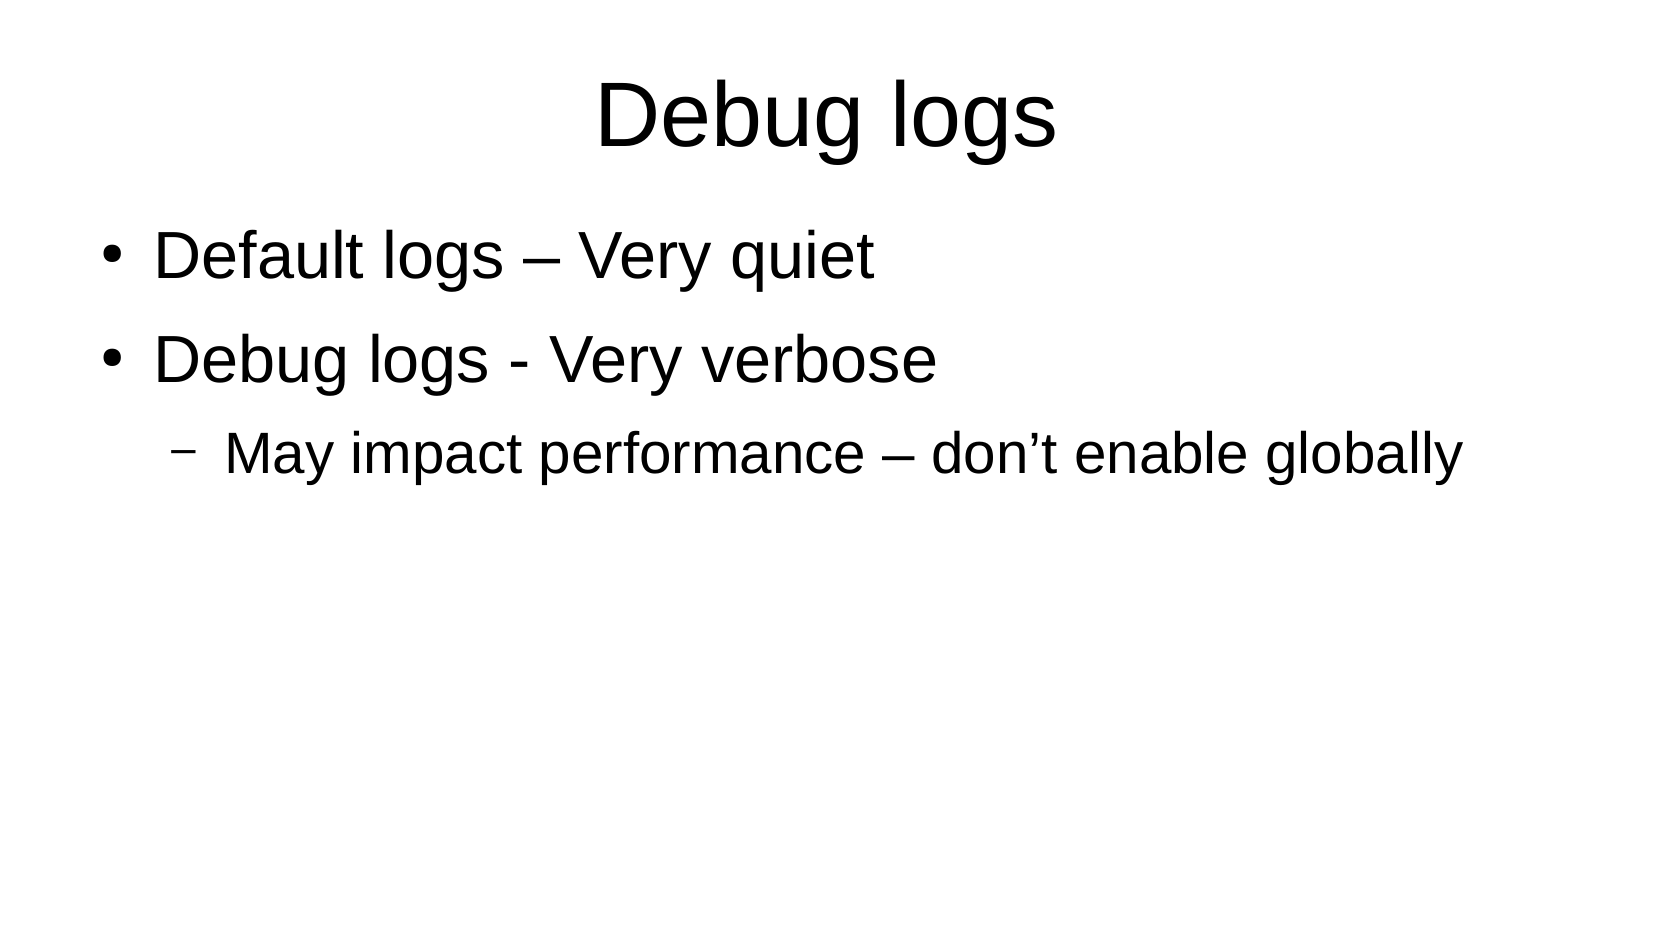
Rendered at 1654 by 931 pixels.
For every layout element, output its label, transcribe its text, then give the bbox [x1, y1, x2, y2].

title Debug logs [82, 37, 1571, 193]
list Default logs – Very quiet Debug logs - Very verbose May impact performance – don’t enable globally [82, 217, 1571, 758]
